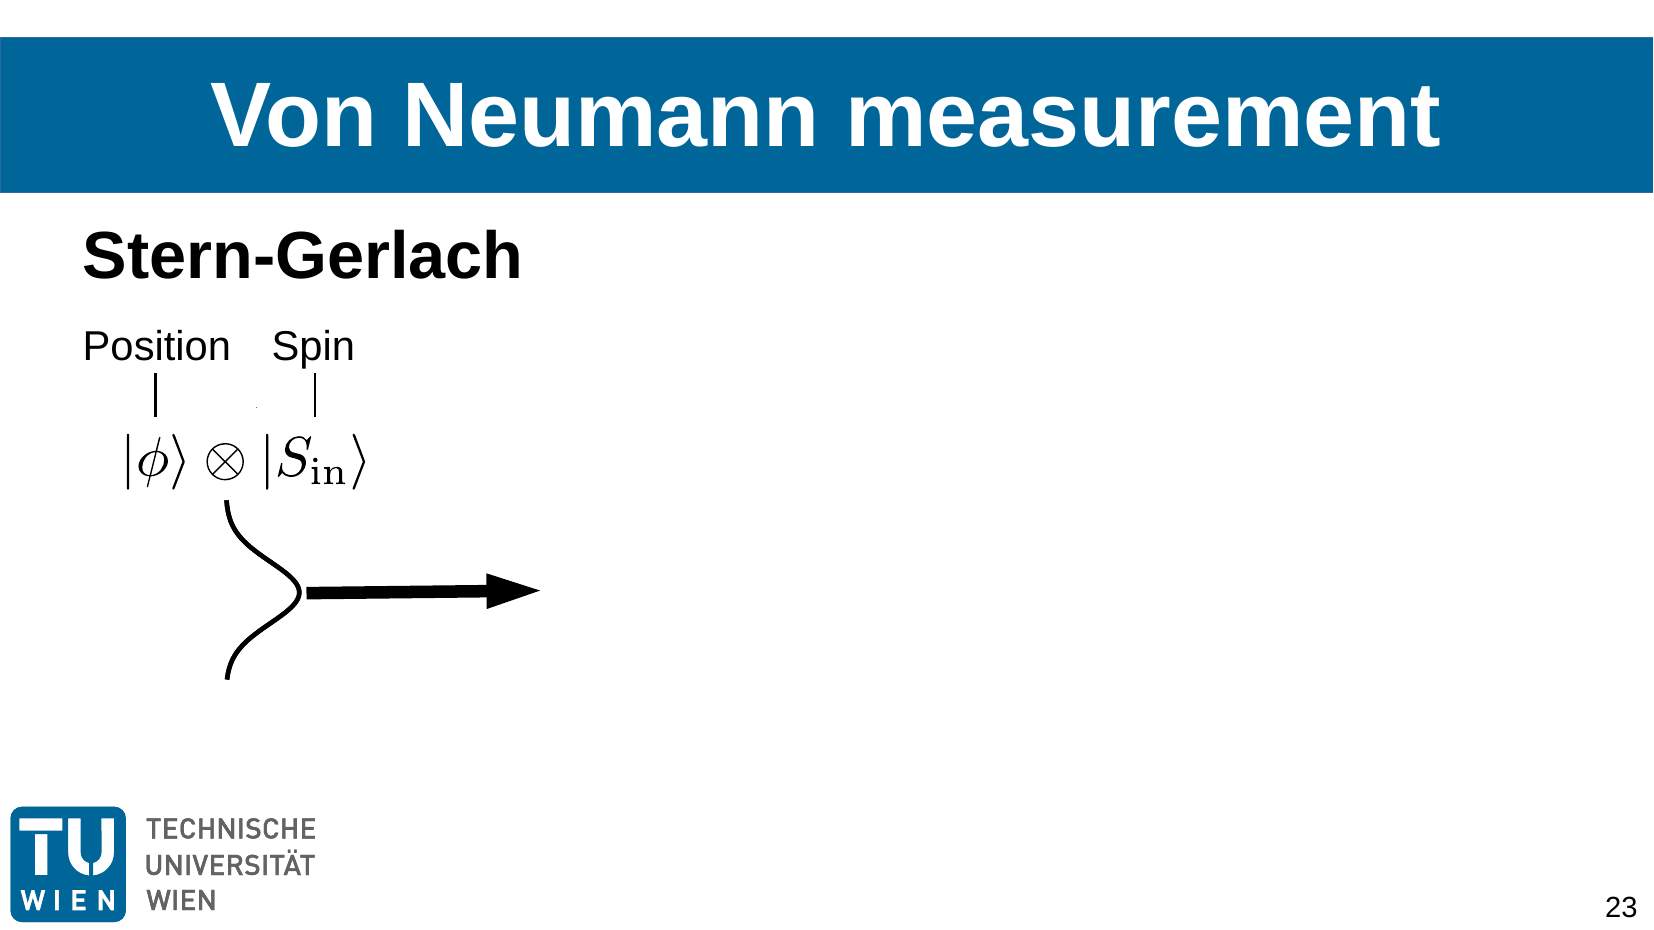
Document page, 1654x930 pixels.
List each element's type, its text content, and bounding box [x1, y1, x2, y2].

text_box Position [67, 315, 255, 377]
title Von Neumann measurement [0, 37, 1653, 193]
text_box Spin [256, 315, 376, 382]
picture [113, 407, 381, 692]
list Stern-Gerlach [82, 217, 1571, 301]
